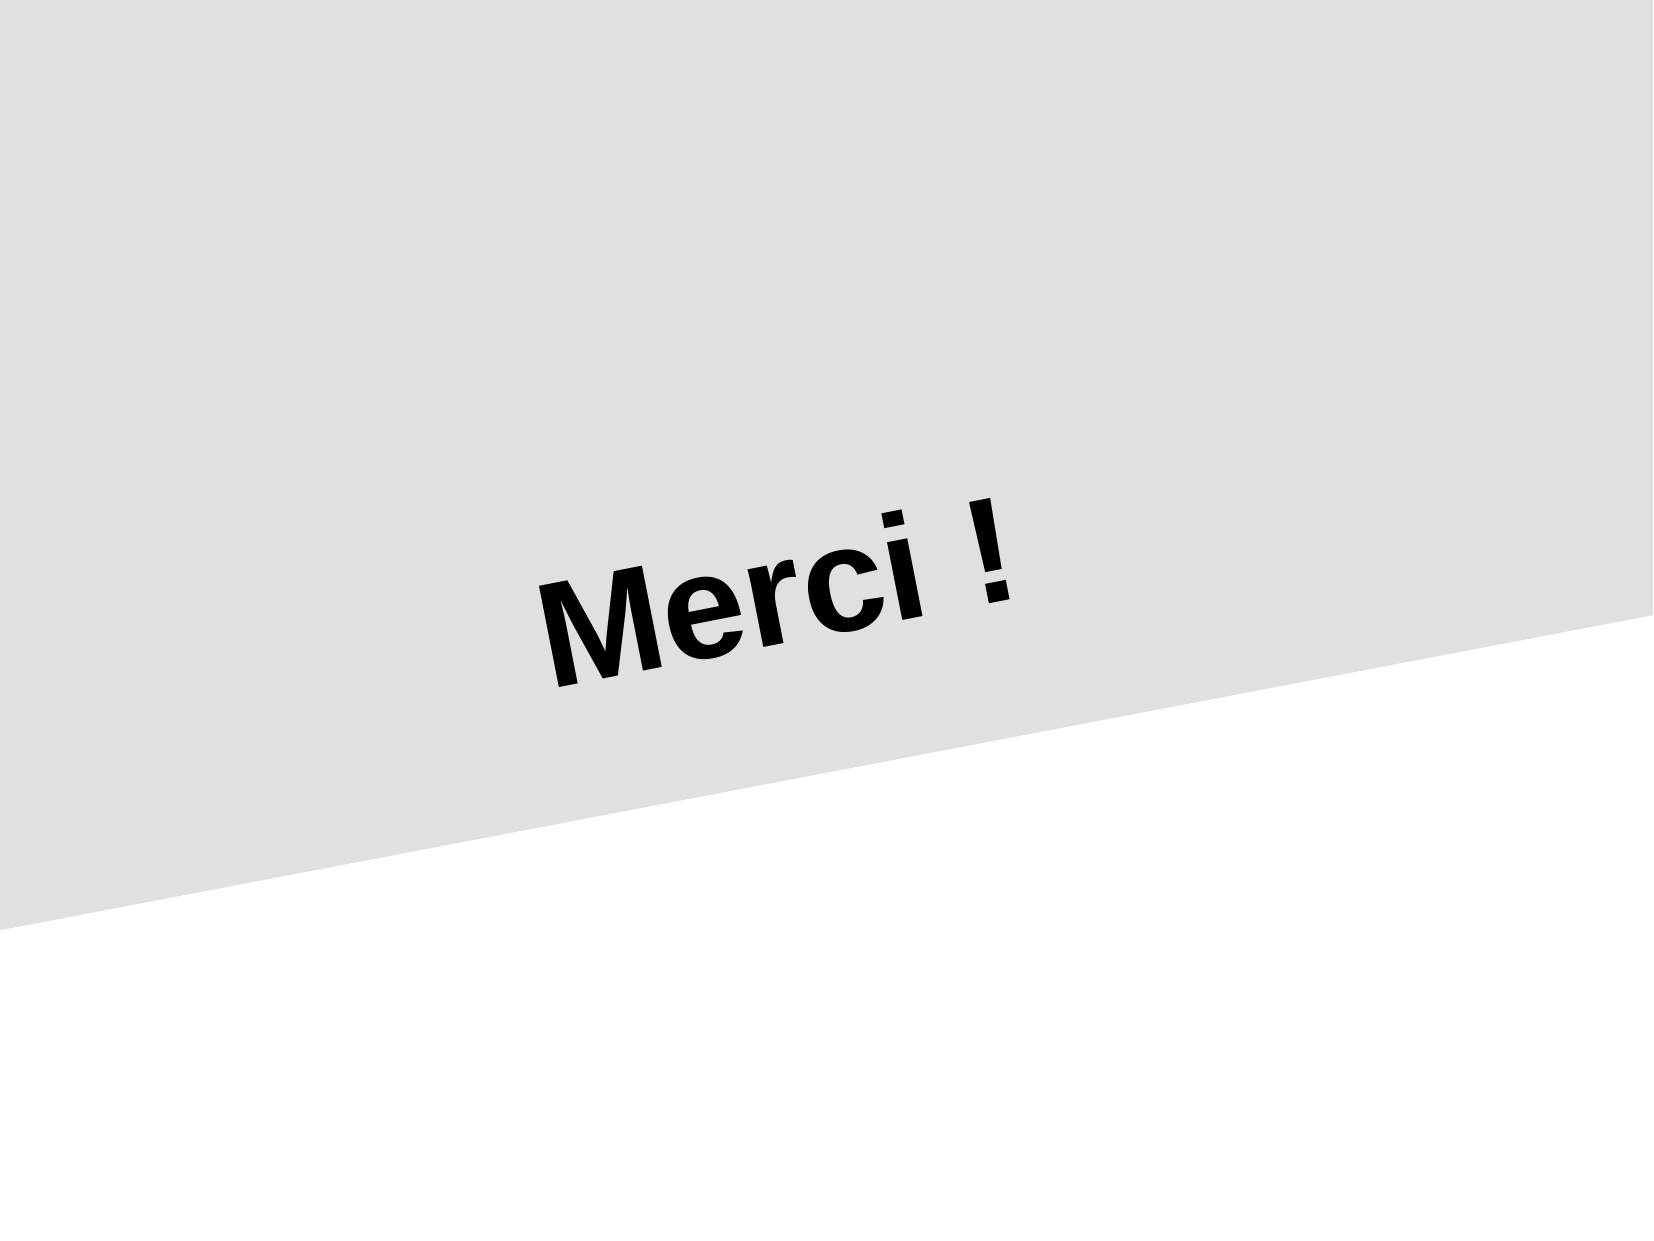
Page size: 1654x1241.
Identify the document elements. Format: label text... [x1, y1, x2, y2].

title Merci ! [47, 342, 1547, 833]
